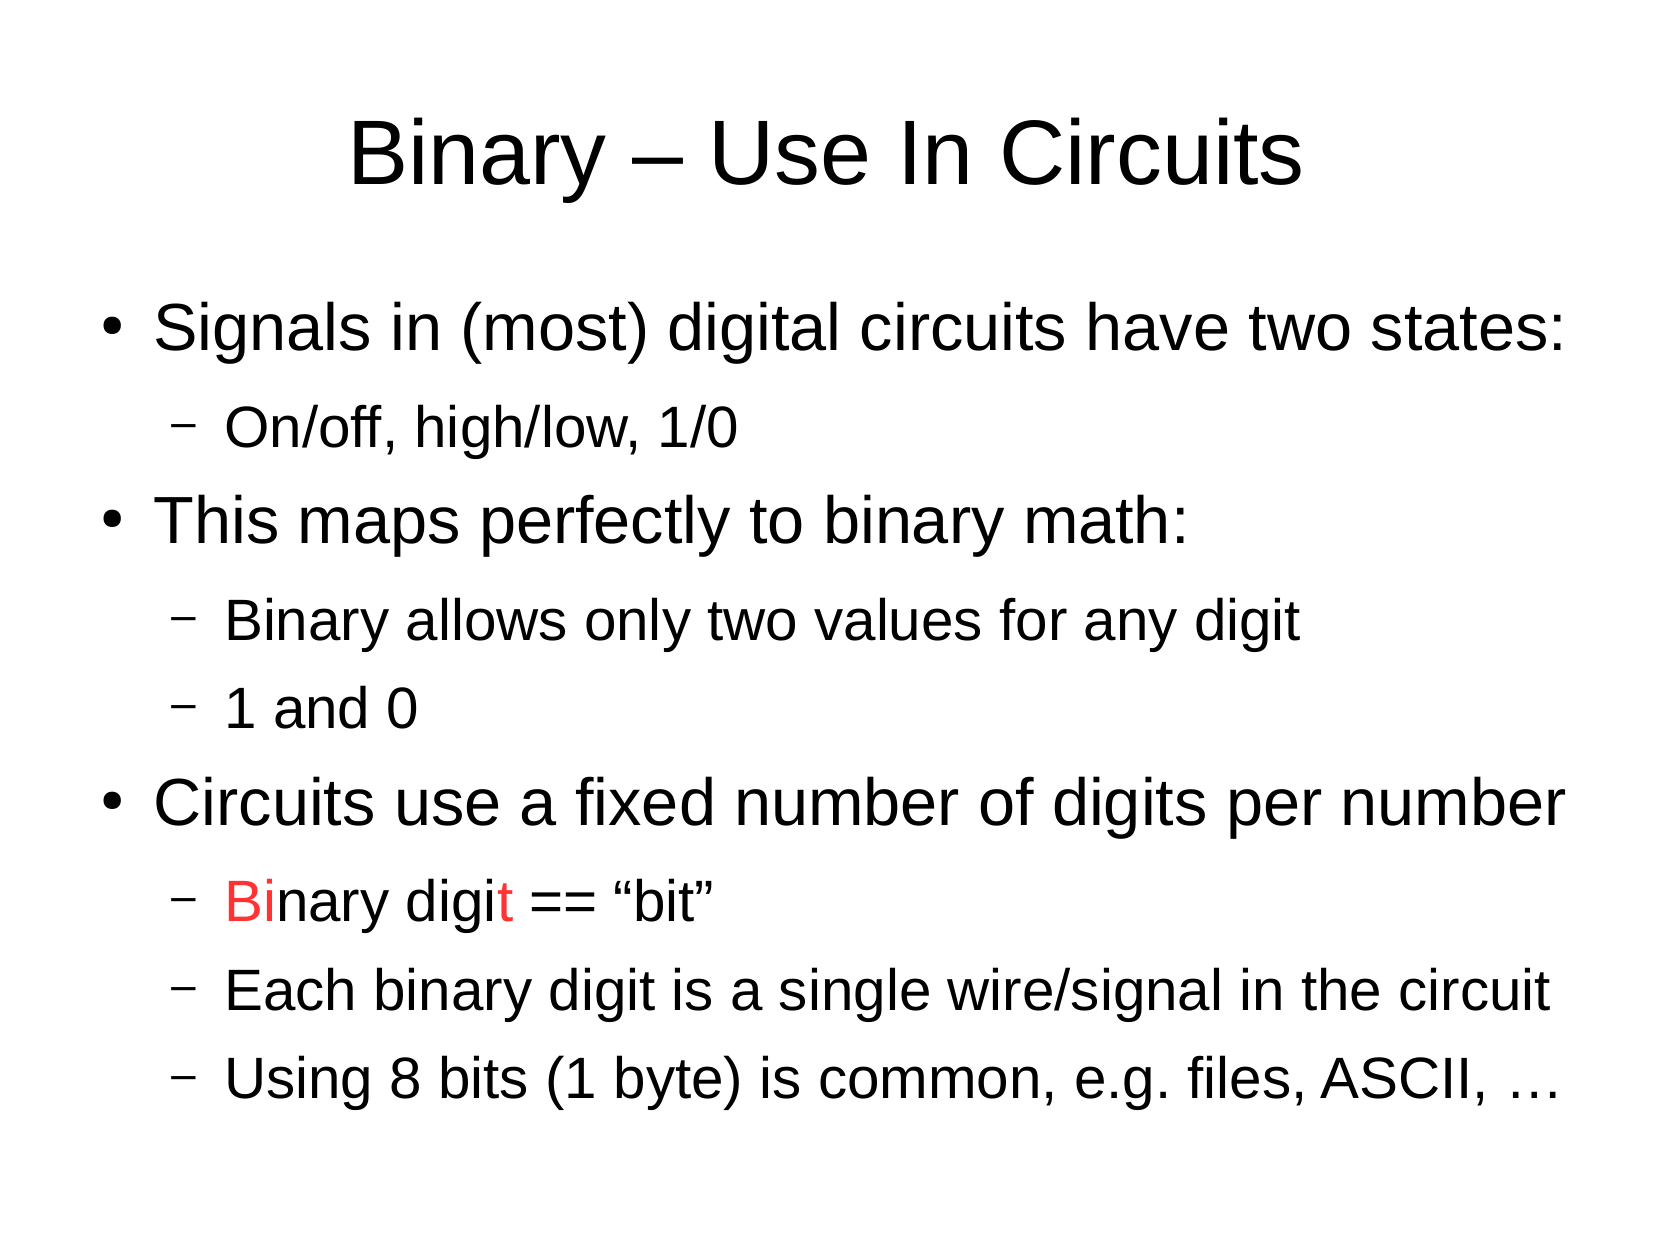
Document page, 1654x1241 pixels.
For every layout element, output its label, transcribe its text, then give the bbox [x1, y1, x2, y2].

list Signals in (most) digital circuits have two states: On/off, high/low, 1/0 This maps perfectly to binary math: Binary allows only two values for any digit 1 and 0 Circuits use a fixed number of digits per number Binary digit == “bit” Each binary digit is a single wire/signal in the circuit Using 8 bits (1 byte) is common, e.g. files, ASCII, … [82, 290, 1571, 1156]
title Binary – Use In Circuits [82, 49, 1571, 257]
